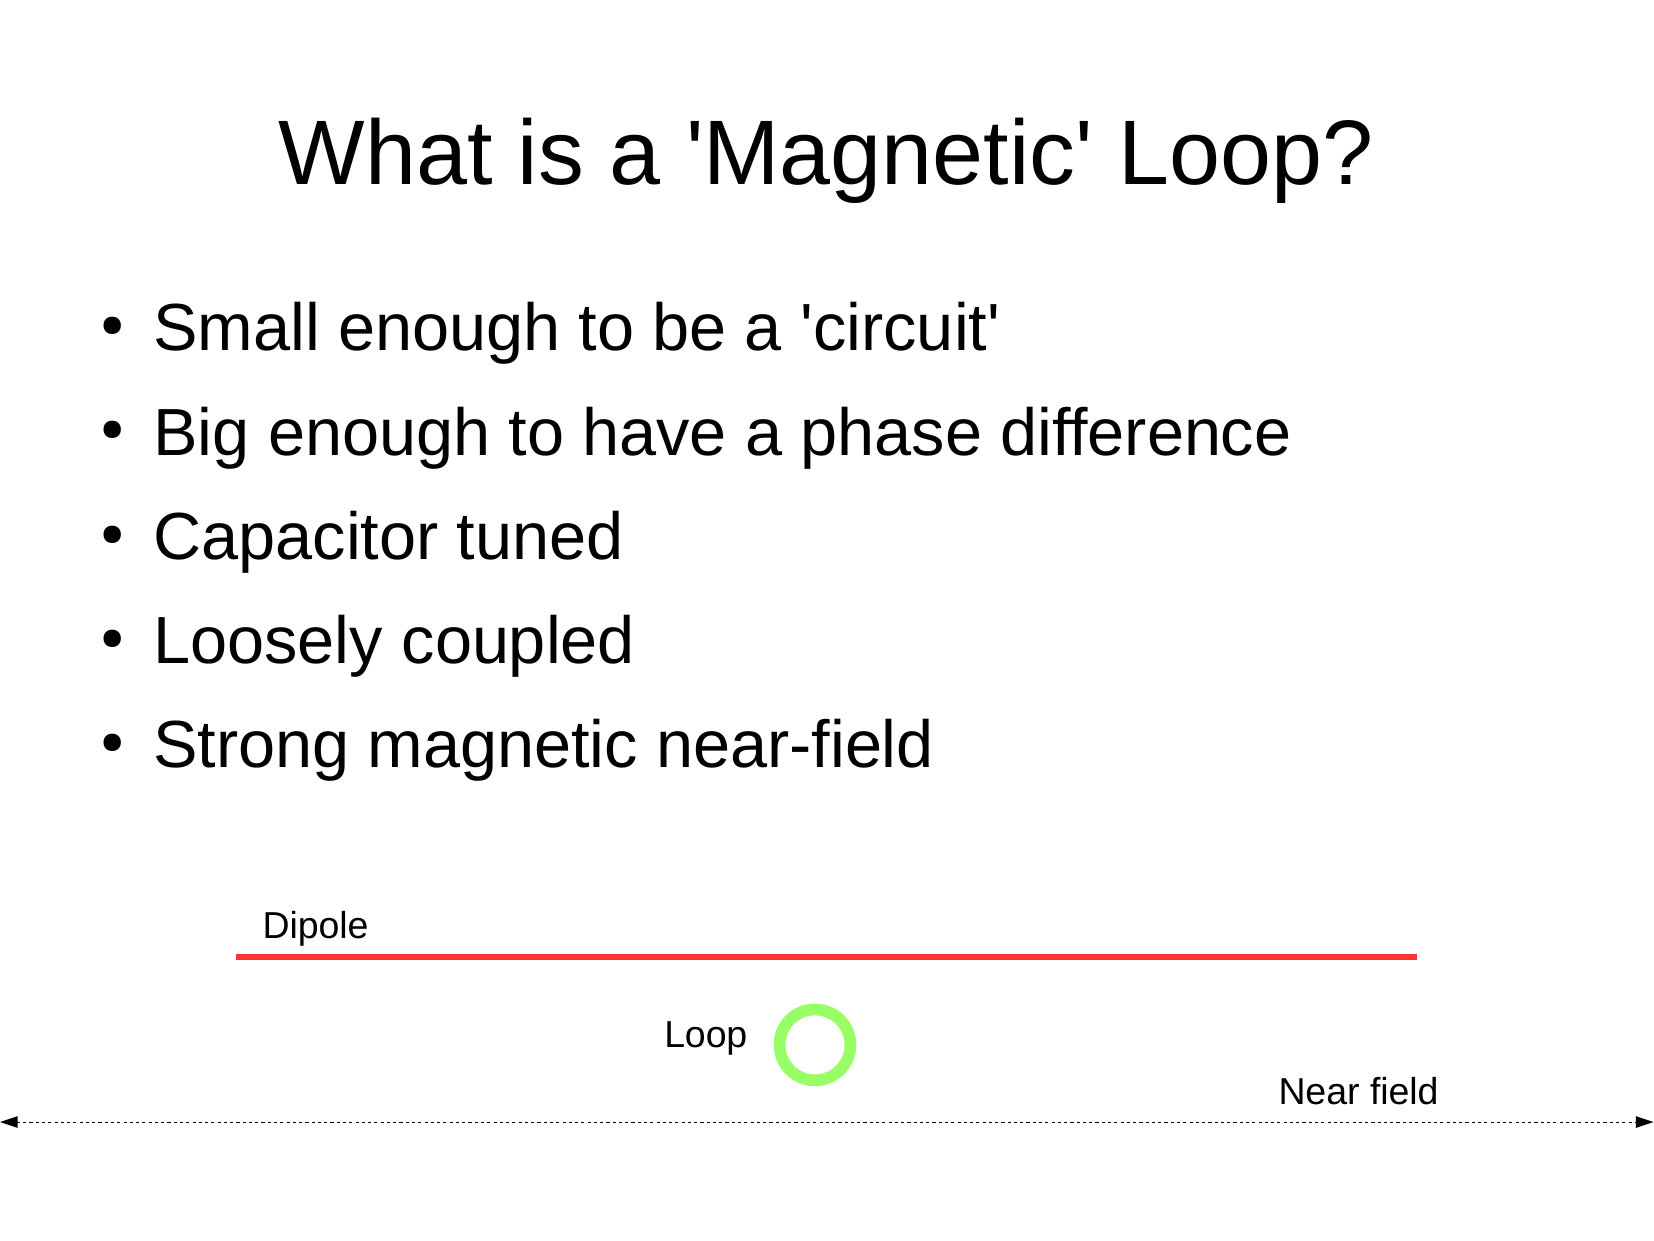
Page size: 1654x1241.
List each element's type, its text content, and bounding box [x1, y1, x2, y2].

text_box Near field [1263, 1062, 1454, 1120]
list Small enough to be a 'circuit' Big enough to have a phase difference Capacitor tuned Loosely coupled Strong magnetic near-field [82, 290, 1571, 1010]
text_box [780, 1009, 851, 1081]
text_box Dipole [248, 897, 473, 955]
title What is a 'Magnetic' Loop? [82, 49, 1571, 257]
text_box Loop [649, 1006, 780, 1063]
